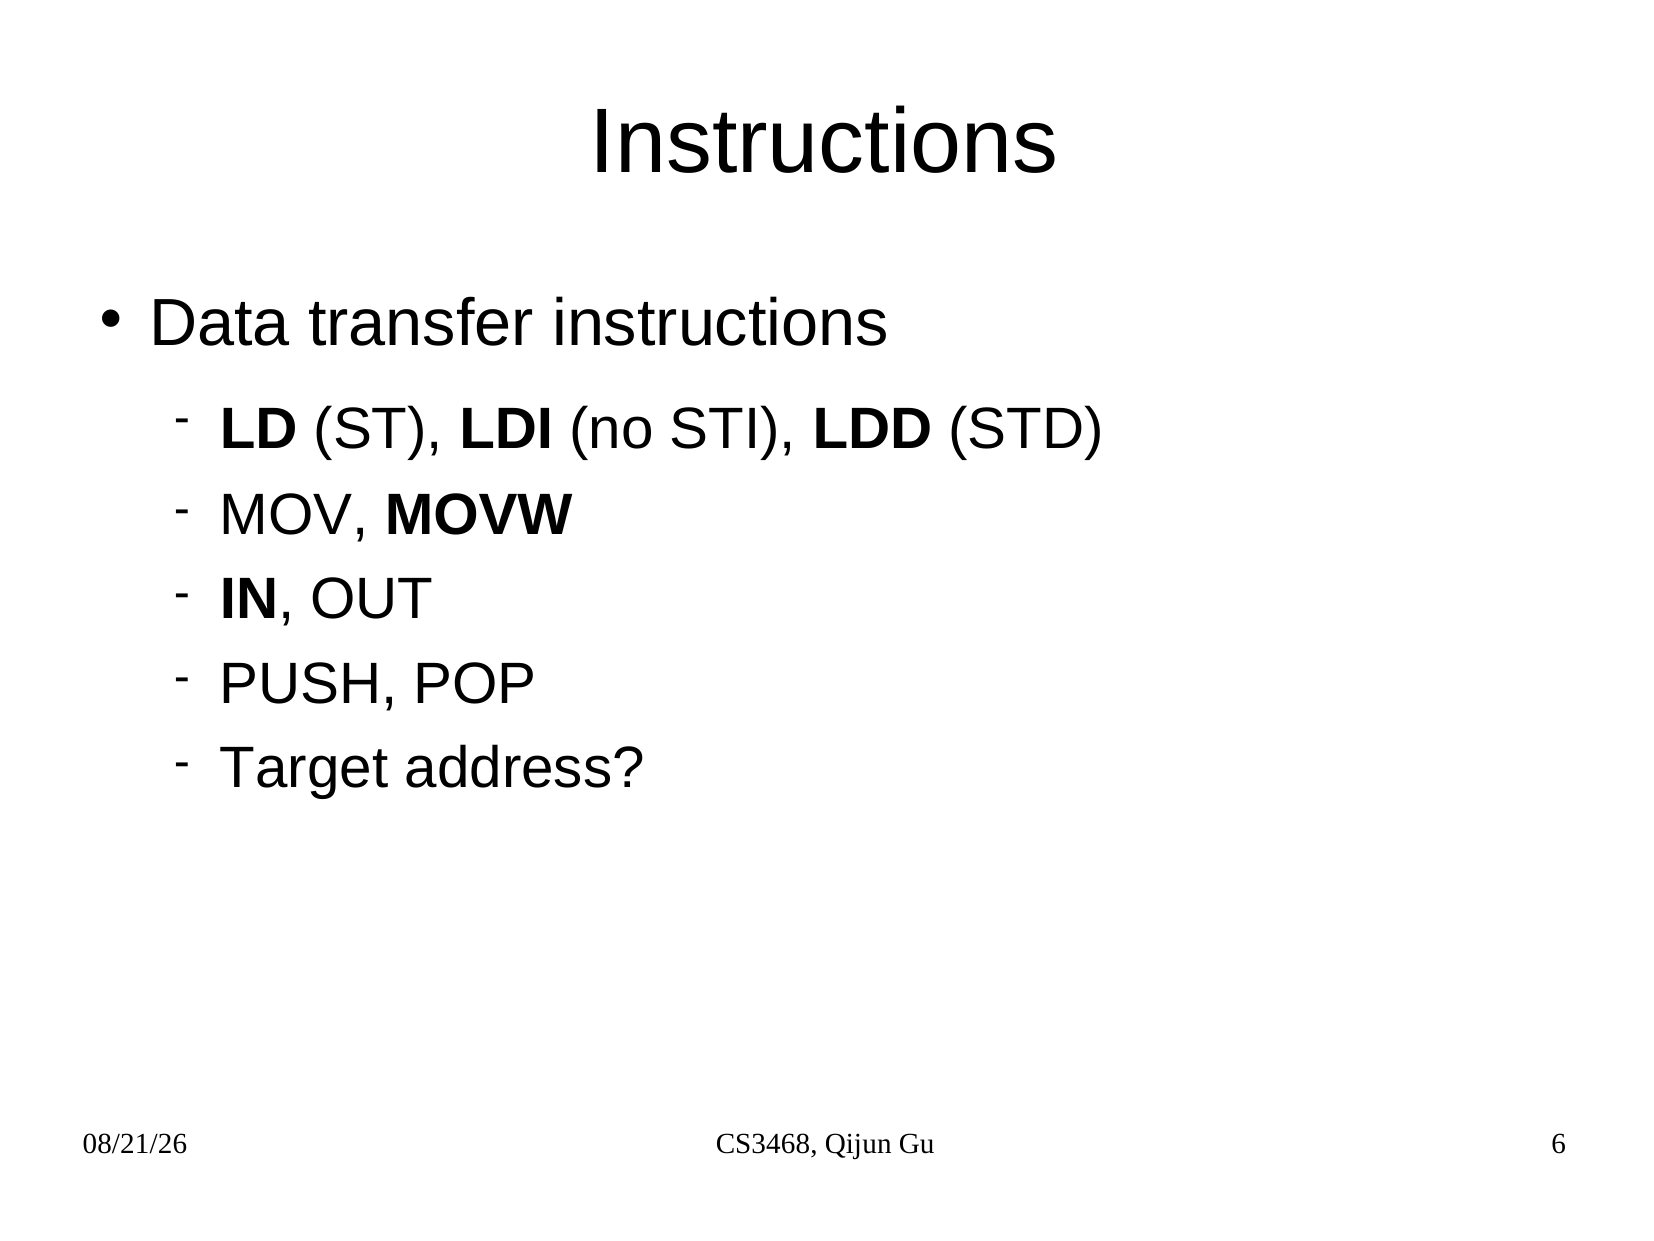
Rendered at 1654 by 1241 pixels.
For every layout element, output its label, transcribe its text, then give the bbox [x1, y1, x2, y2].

list Data transfer instructions LD (ST), LDI (no STI), LDD (STD)‏ MOV, MOVW IN, OUT PUSH, POP Target address? [82, 290, 1567, 1091]
title Instructions [82, 56, 1567, 246]
